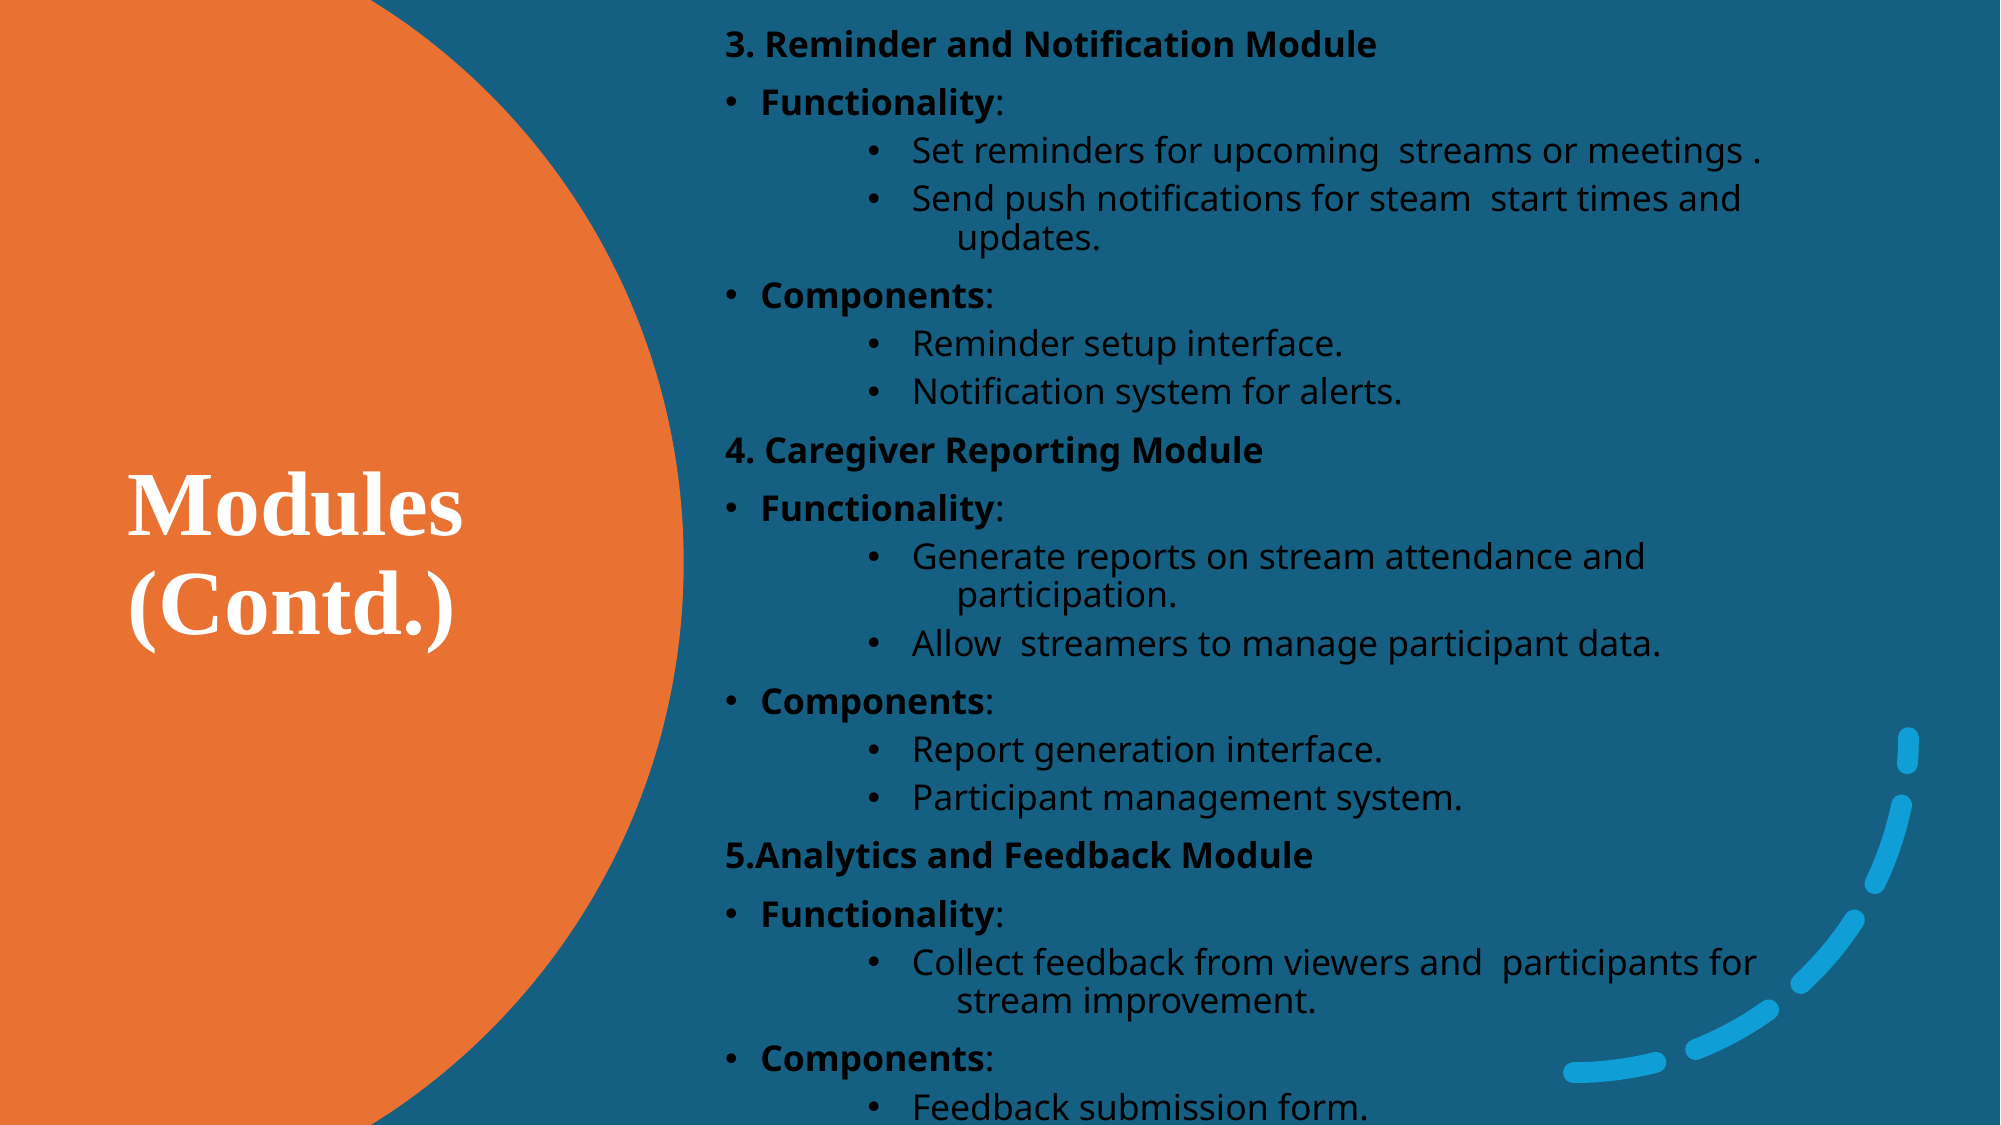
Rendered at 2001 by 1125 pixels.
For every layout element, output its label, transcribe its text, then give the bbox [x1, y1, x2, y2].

list 3. Reminder and Notification Module Functionality: Set reminders for upcoming streams or meetings . Send push notifications for steam start times and updates. Components: Reminder setup interface. Notification system for alerts. 4. Caregiver Reporting Module Functionality: Generate reports on stream attendance and participation. Allow streamers to manage participant data. Components: Report generation interface. Participant management system. 5.Analytics and Feedback Module Functionality: Collect feedback from viewers and participants for stream improvement. Components: Feedback submission form. [709, 18, 1862, 1125]
text_box [0, 0, 2000, 1125]
title Modules (Contd.) [112, 189, 638, 922]
